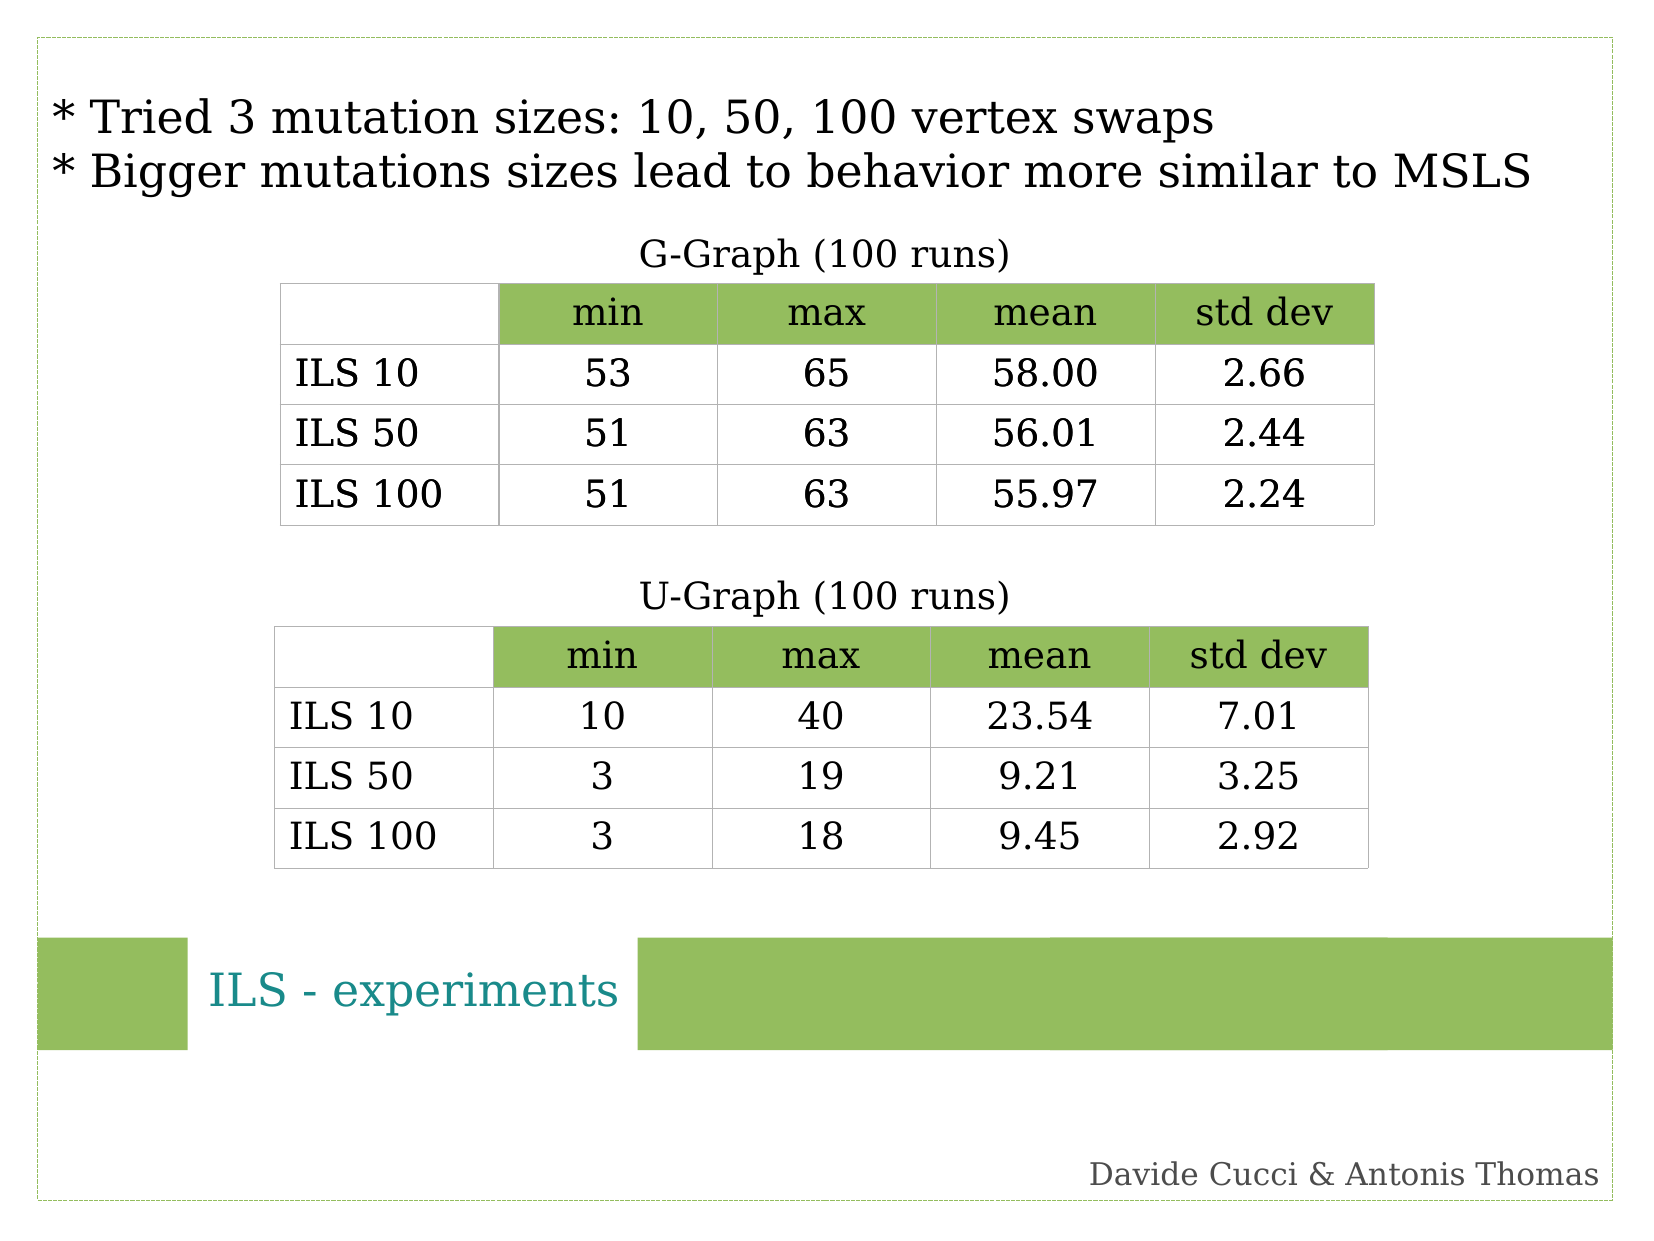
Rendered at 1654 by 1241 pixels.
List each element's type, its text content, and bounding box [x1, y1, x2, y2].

table_cell 23.54 [931, 688, 1149, 747]
table_header mean [931, 627, 1149, 687]
text_box [637, 937, 1613, 1051]
table_cell 51 [500, 465, 717, 525]
table_cell 3 [494, 809, 712, 868]
table_cell 9.45 [931, 809, 1149, 868]
text_box * Tried 3 mutation sizes: 10, 50, 100 vertex swaps * Bigger mutations sizes lead to behavior more similar to MSLS [37, 84, 1613, 206]
text_box U-Graph (100 runs) [262, 567, 1388, 627]
table_header mean [937, 284, 1155, 344]
table_cell ILS 10 [275, 688, 493, 747]
table_cell ILS 10 [281, 345, 499, 404]
table_cell 55.97 [937, 465, 1155, 525]
table_cell ILS 100 [275, 809, 493, 868]
table_cell 63 [718, 405, 936, 464]
table_header std dev [1150, 627, 1368, 687]
table_header max [718, 284, 936, 344]
table_header [281, 284, 499, 344]
table_cell 2.66 [1156, 345, 1374, 404]
table_cell 58.00 [937, 345, 1155, 404]
text_box [37, 937, 188, 1051]
table_cell ILS 100 [281, 465, 499, 525]
text_box ILS - experiments [193, 956, 635, 1025]
table_cell 19 [713, 748, 930, 808]
table_header min [494, 627, 712, 687]
table_cell ILS 50 [275, 748, 493, 808]
table_cell 53 [500, 345, 717, 404]
table_cell 65 [718, 345, 936, 404]
table_cell 9.21 [931, 748, 1149, 808]
table_header [275, 627, 493, 687]
table_cell 51 [500, 405, 717, 464]
table_cell 3 [494, 748, 712, 808]
table_cell 2.24 [1156, 465, 1374, 525]
table_header max [713, 627, 930, 687]
table_cell 2.92 [1150, 809, 1368, 868]
table_header min [500, 284, 717, 344]
table_cell 63 [718, 465, 936, 525]
table_cell 40 [713, 688, 930, 747]
text_box G-Graph (100 runs) [262, 225, 1388, 284]
table_cell 2.44 [1156, 405, 1374, 464]
table_cell 3.25 [1150, 748, 1368, 808]
table_cell 18 [713, 809, 930, 868]
table_header std dev [1156, 284, 1374, 344]
table_cell 7.01 [1150, 688, 1368, 747]
text_box Davide Cucci & Antonis Thomas [1074, 1149, 1616, 1201]
table_cell ILS 50 [281, 405, 499, 464]
table_cell 56.01 [937, 405, 1155, 464]
table_cell 10 [494, 688, 712, 747]
